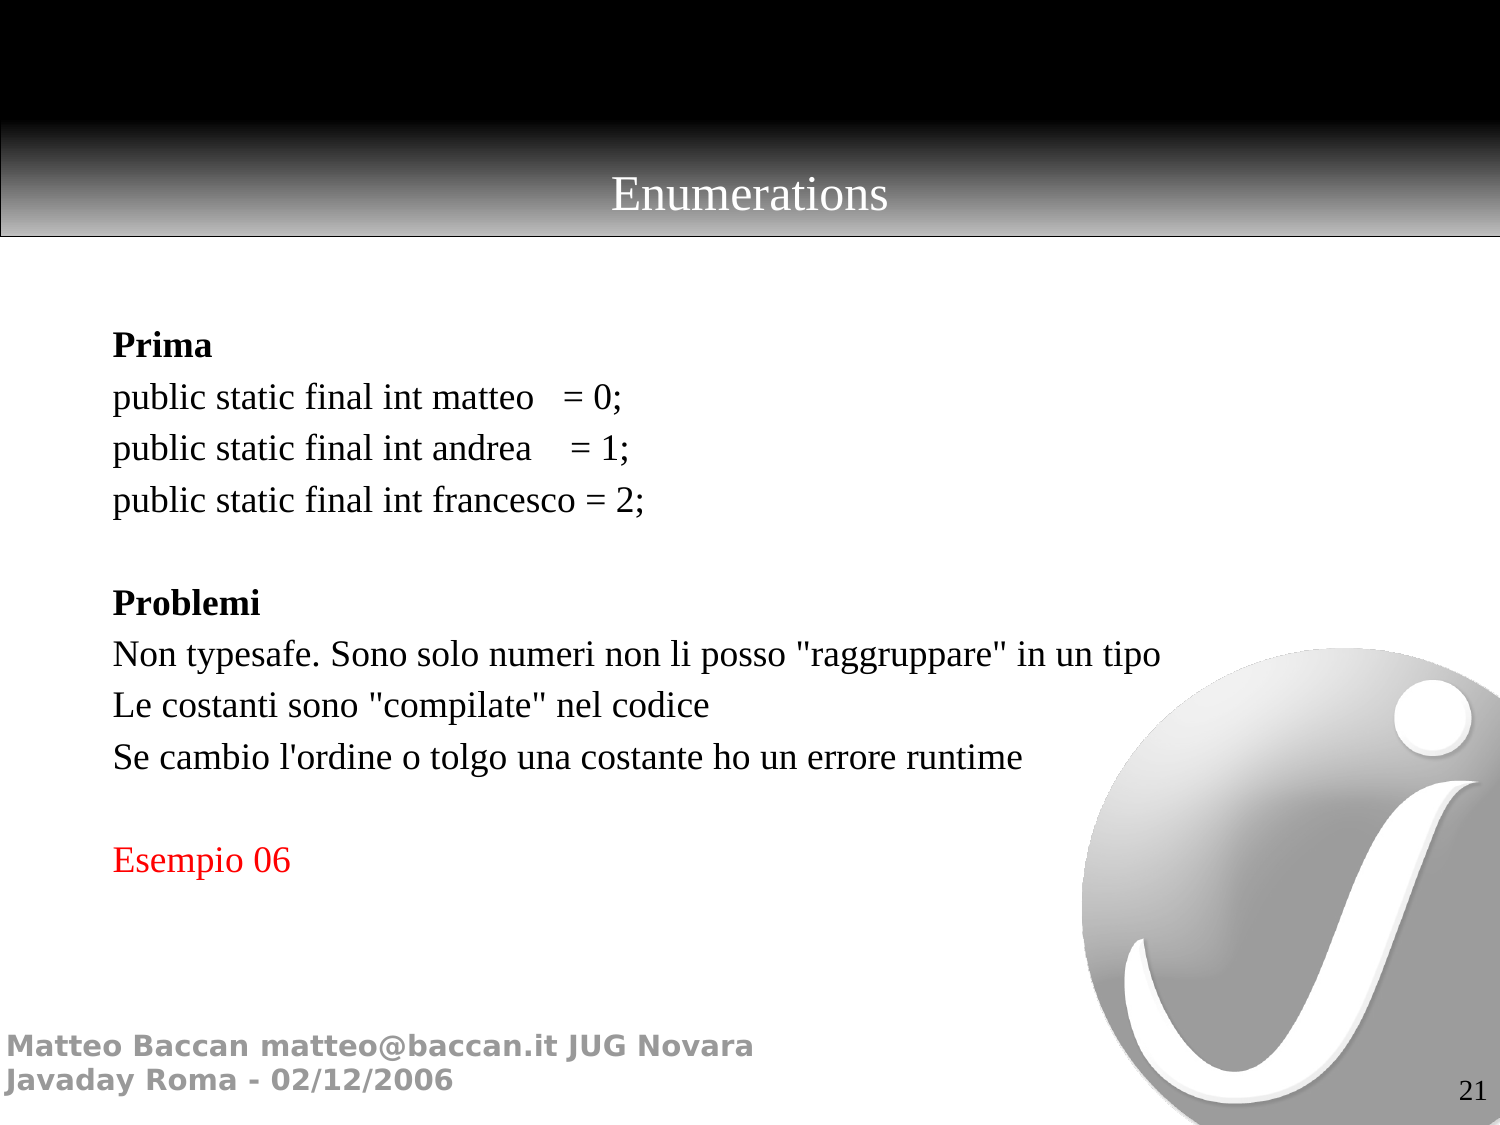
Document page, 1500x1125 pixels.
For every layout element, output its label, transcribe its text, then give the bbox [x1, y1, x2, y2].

list Prima public static final int matteo = 0; public static final int andrea = 1; public static final int francesco = 2; Problemi Non typesafe. Sono solo numeri non li posso "raggruppare" in un tipo Le costanti sono "compilate" nel codice Se cambio l'ordine o tolgo una costante ho un errore runtime Esempio 06 [112, 324, 1388, 1061]
title Enumerations [112, 99, 1388, 288]
picture [1081, 648, 1500, 1125]
